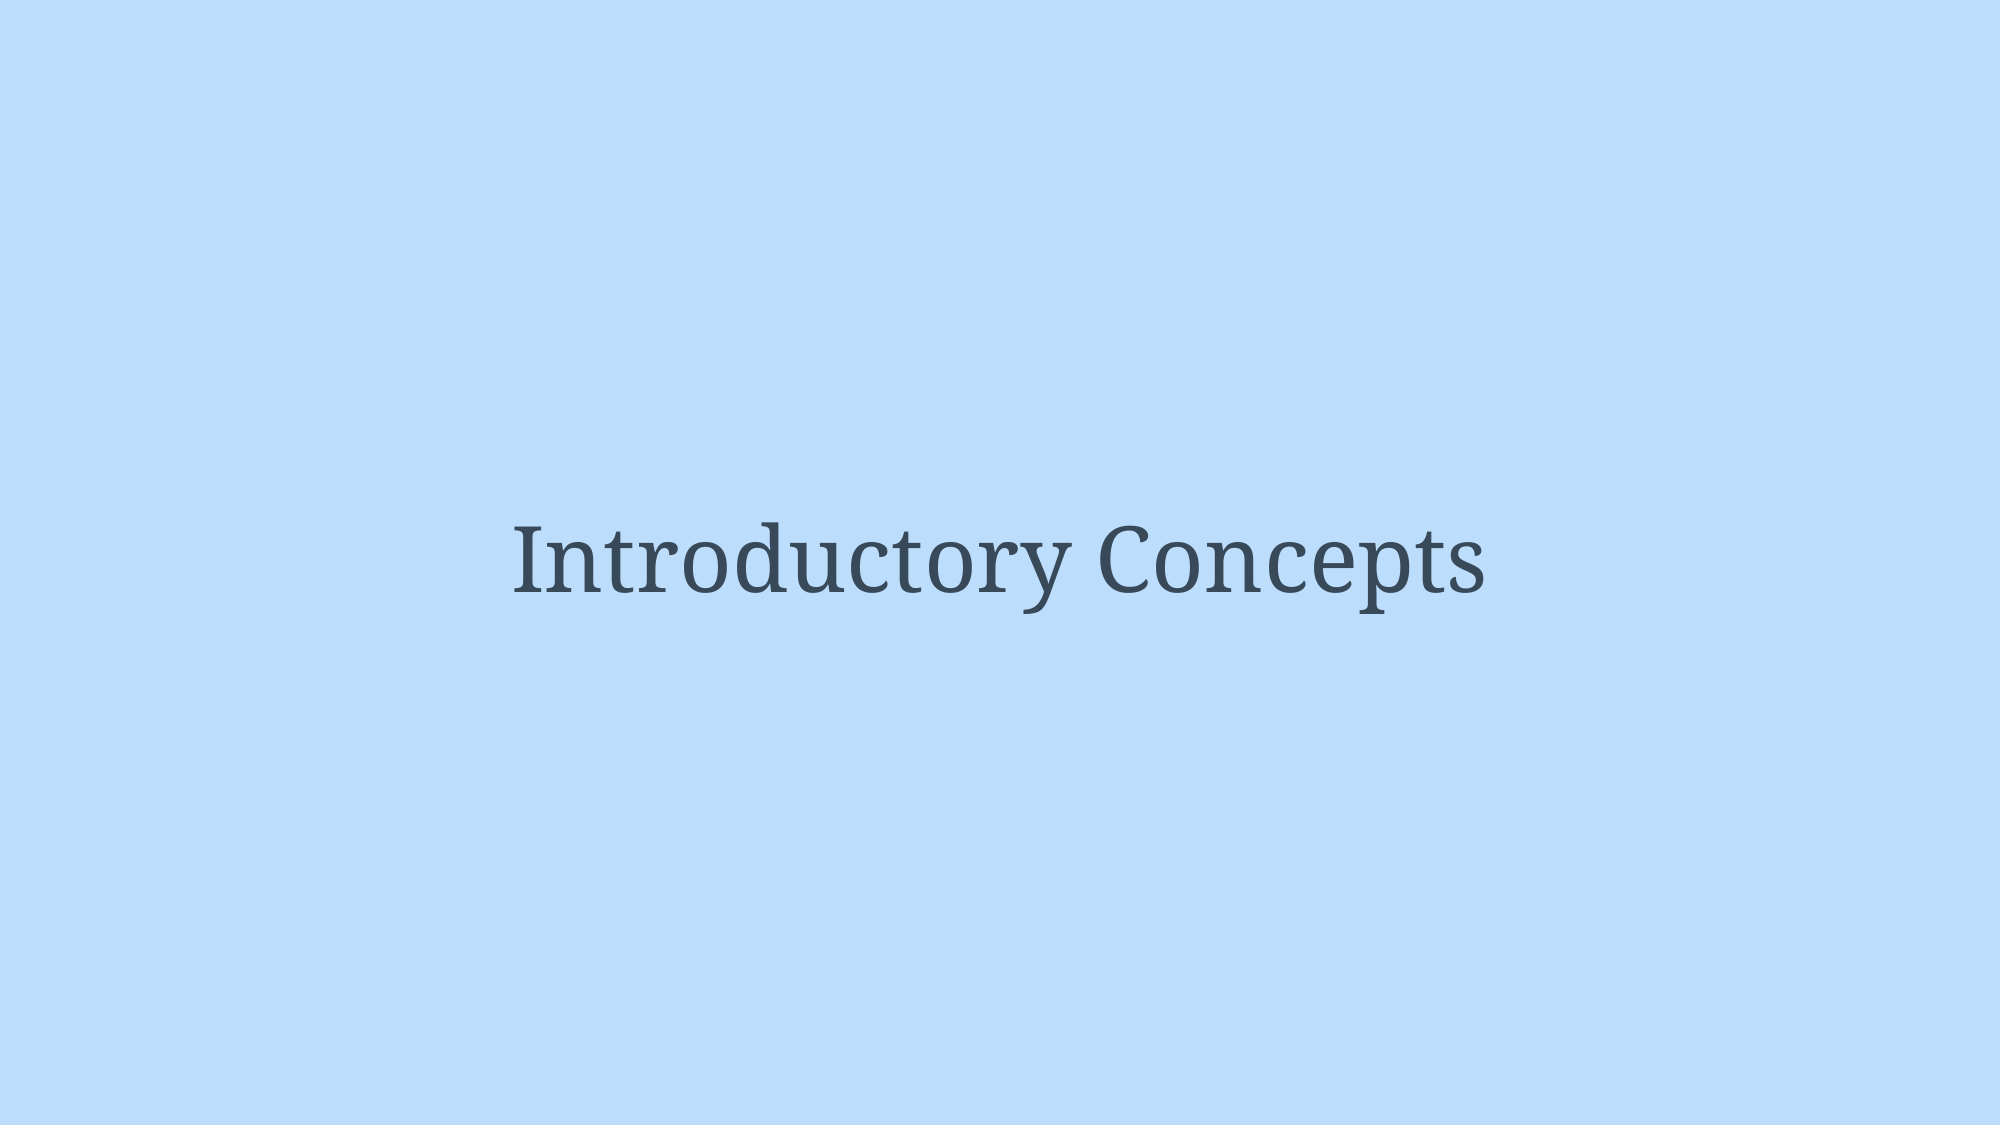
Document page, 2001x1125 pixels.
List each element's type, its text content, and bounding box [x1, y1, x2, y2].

title Introductory Concepts [137, 487, 1863, 638]
